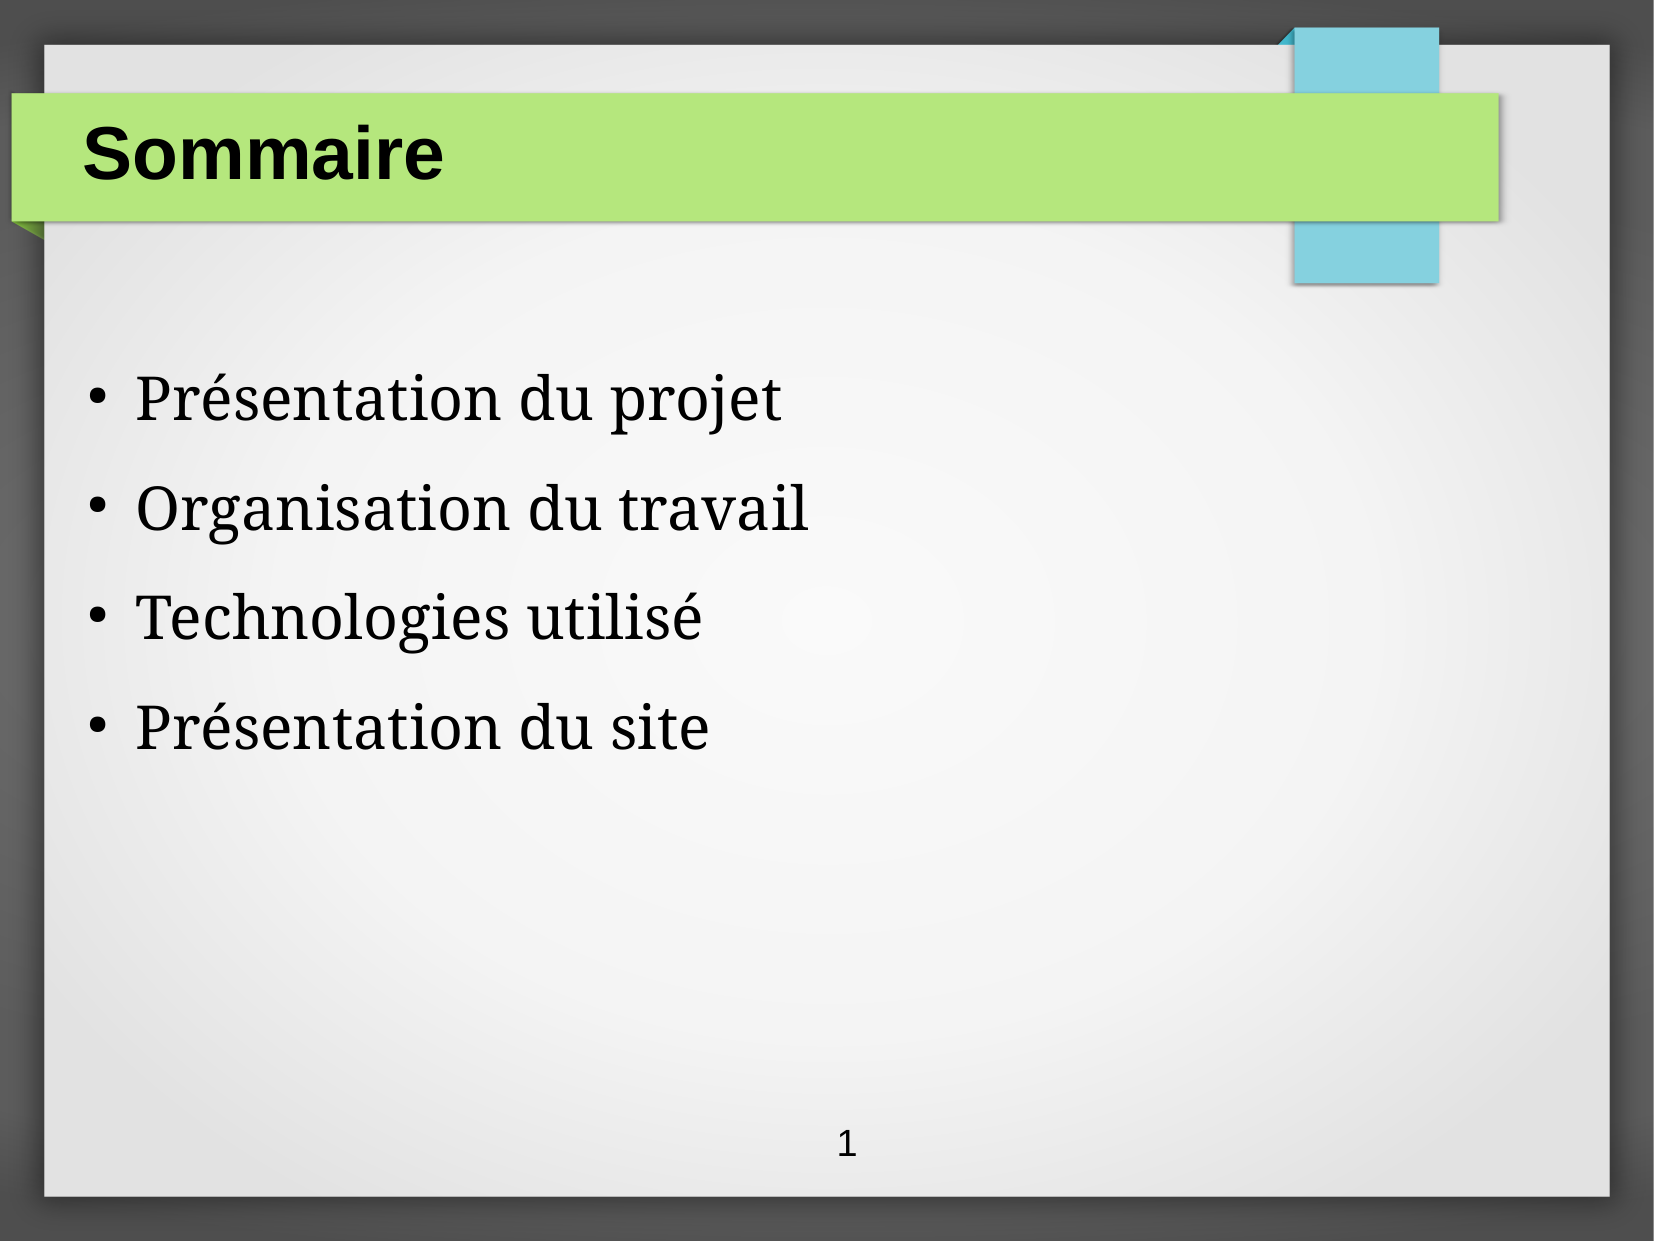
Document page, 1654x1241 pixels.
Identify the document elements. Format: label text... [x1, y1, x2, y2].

title Sommaire [82, 94, 1264, 213]
picture [0, 0, 1654, 1241]
list Présentation du projet Organisation du travail Technologies utilisé Présentation du site 1 [70, 355, 1560, 1170]
